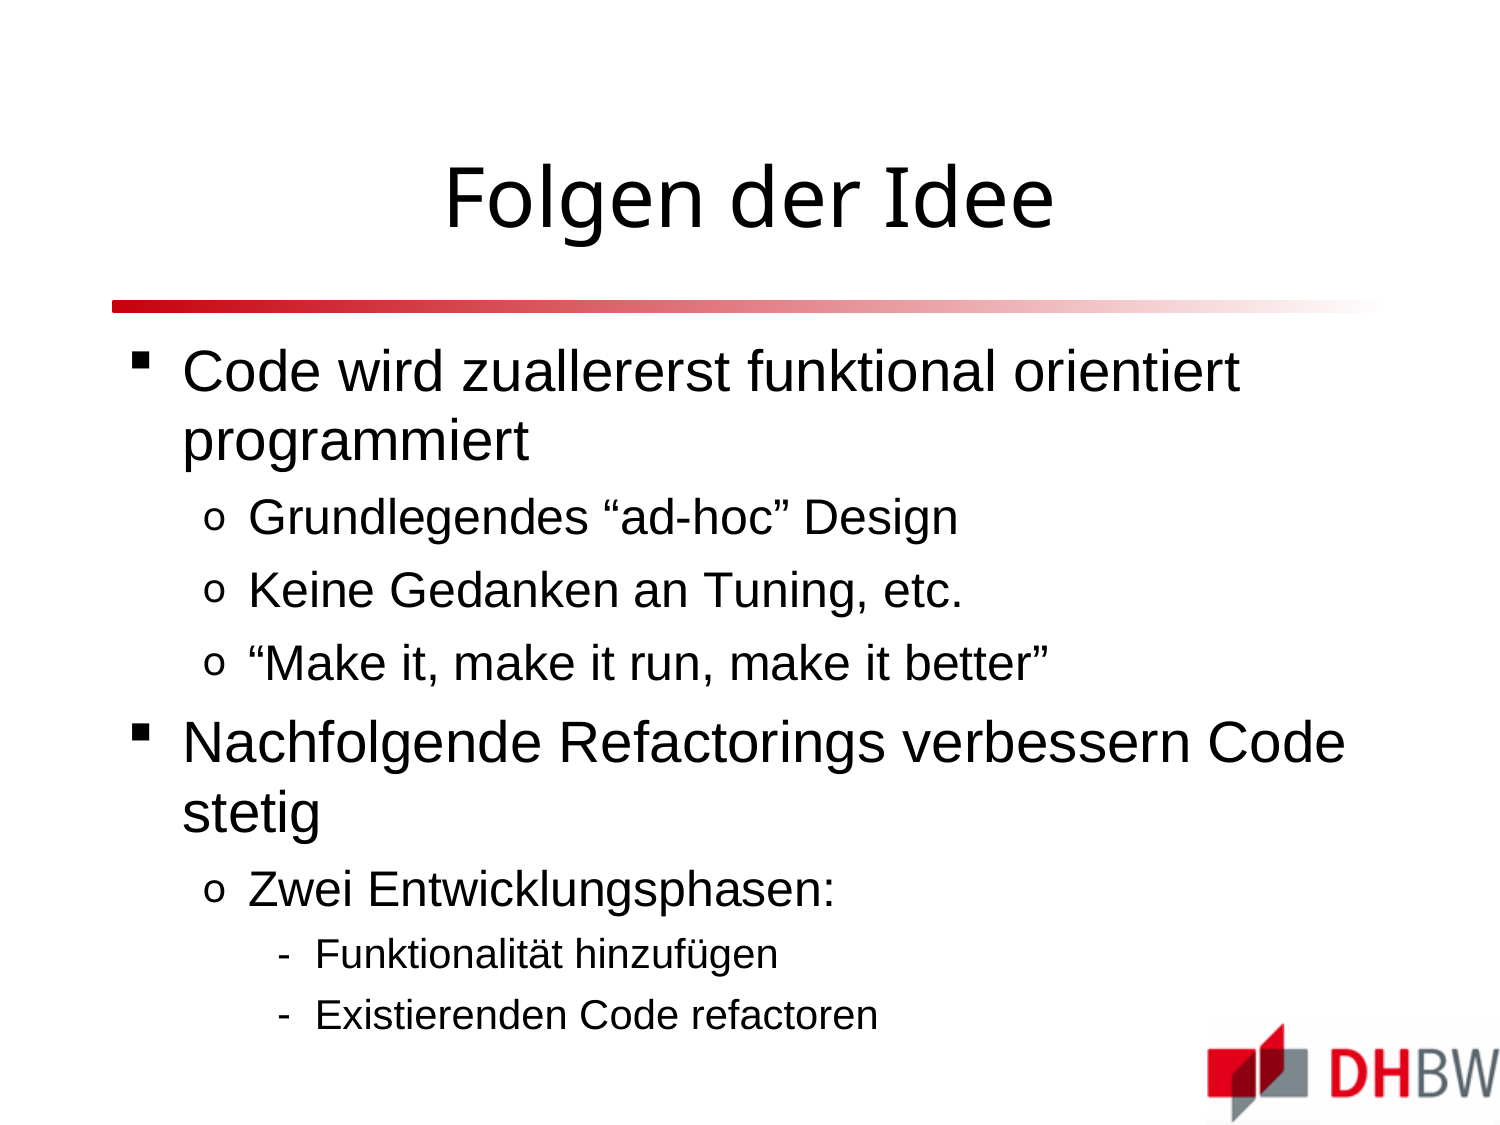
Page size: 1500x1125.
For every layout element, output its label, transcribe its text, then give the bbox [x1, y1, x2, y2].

list Code wird zuallererst funktional orientiert programmiert Grundlegendes “ad-hoc” Design Keine Gedanken an Tuning, etc. “Make it, make it run, make it better” Nachfolgende Refactorings verbessern Code stetig Zwei Entwicklungsphasen: Funktionalität hinzufügen Existierenden Code refactoren [112, 324, 1388, 1051]
title Folgen der Idee [112, 99, 1388, 288]
picture [1206, 1021, 1500, 1125]
